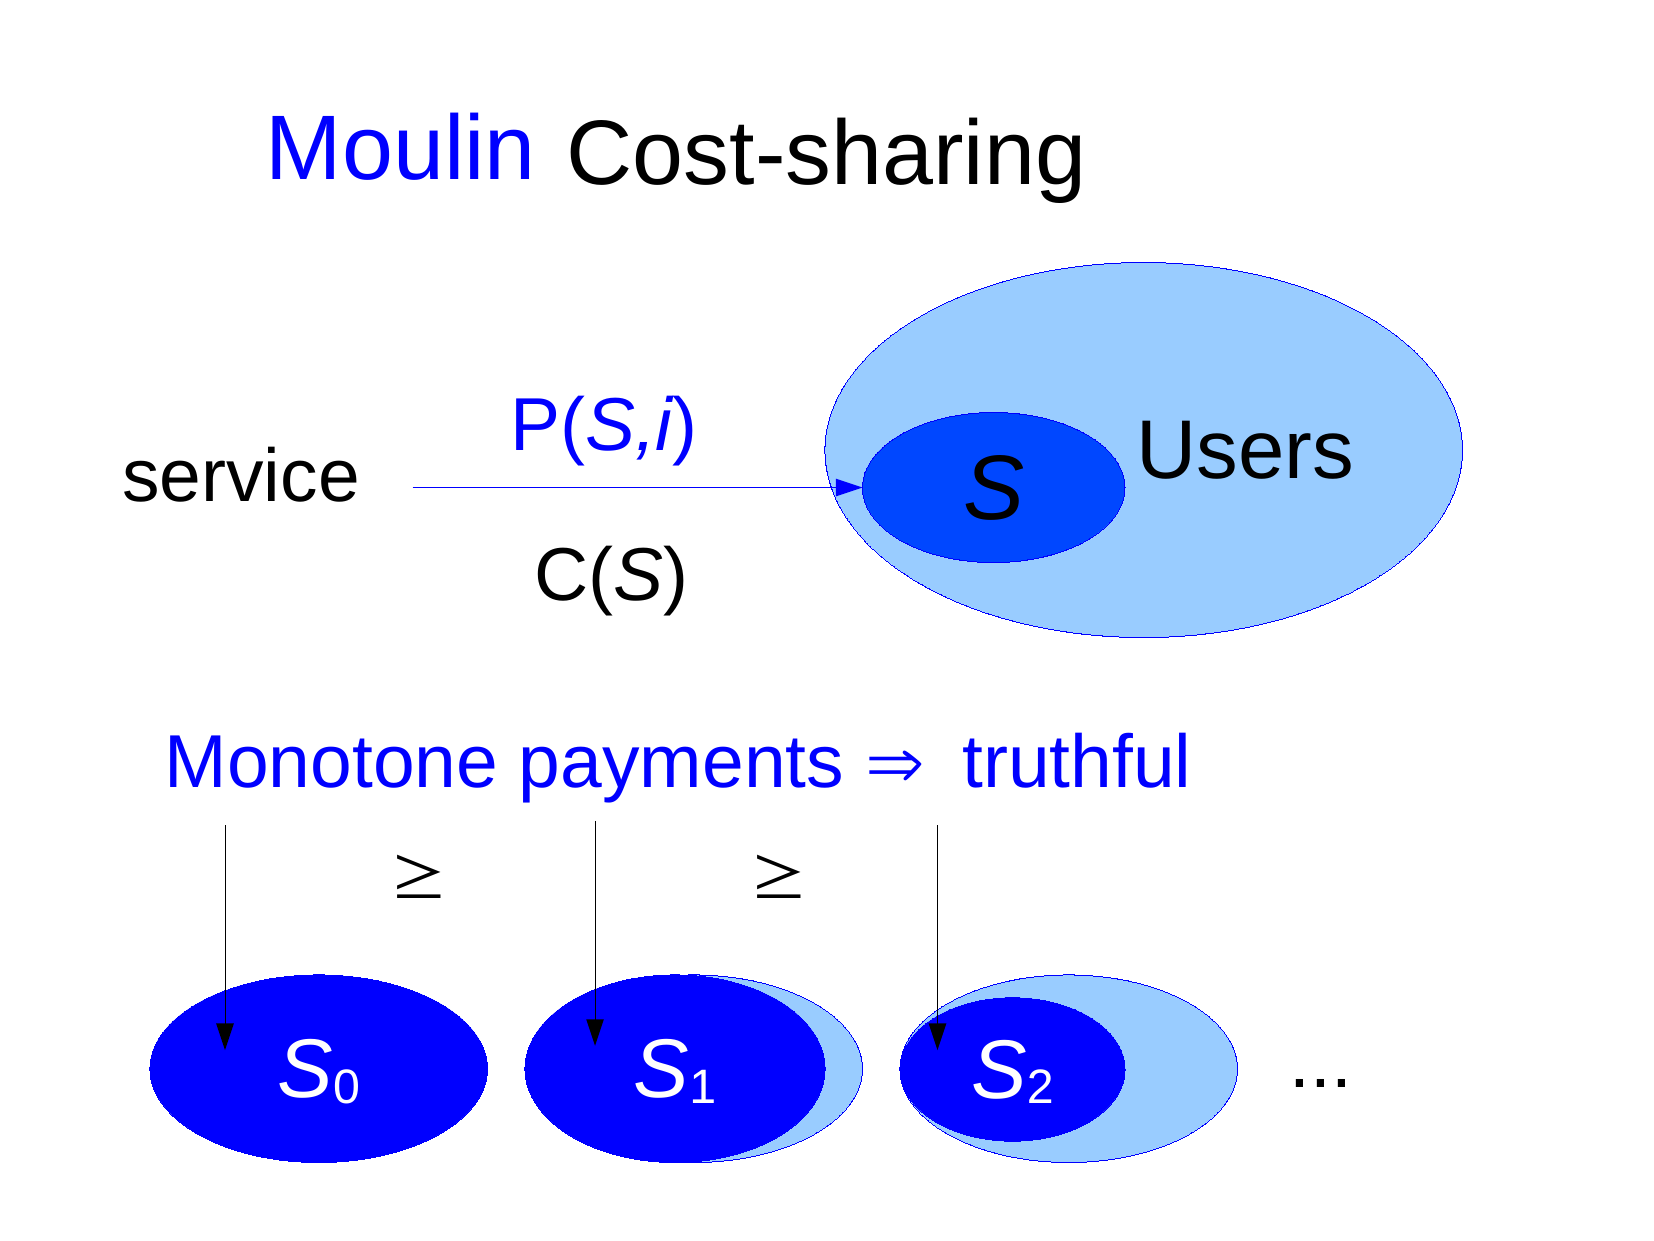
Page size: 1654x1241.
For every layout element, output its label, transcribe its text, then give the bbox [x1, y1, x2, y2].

title Cost-sharing [82, 56, 1571, 250]
text_box [906, 974, 1238, 1163]
text_box S [862, 412, 1126, 563]
text_box ≥ ≥ [337, 838, 976, 938]
text_box ... [1275, 1012, 1501, 1112]
text_box C(S) [519, 525, 788, 624]
text_box Moulin [187, 89, 551, 207]
text_box P(S,i) [495, 375, 713, 474]
text_box [687, 974, 863, 1163]
text_box service [107, 426, 376, 526]
text_box [902, 1010, 937, 1053]
text_box Users [824, 262, 1463, 638]
text_box S1 [525, 974, 826, 1163]
text_box S0 [149, 974, 488, 1163]
text_box S2 [900, 997, 1126, 1142]
text_box Monotone payments ⇒ truthful [150, 712, 1654, 812]
